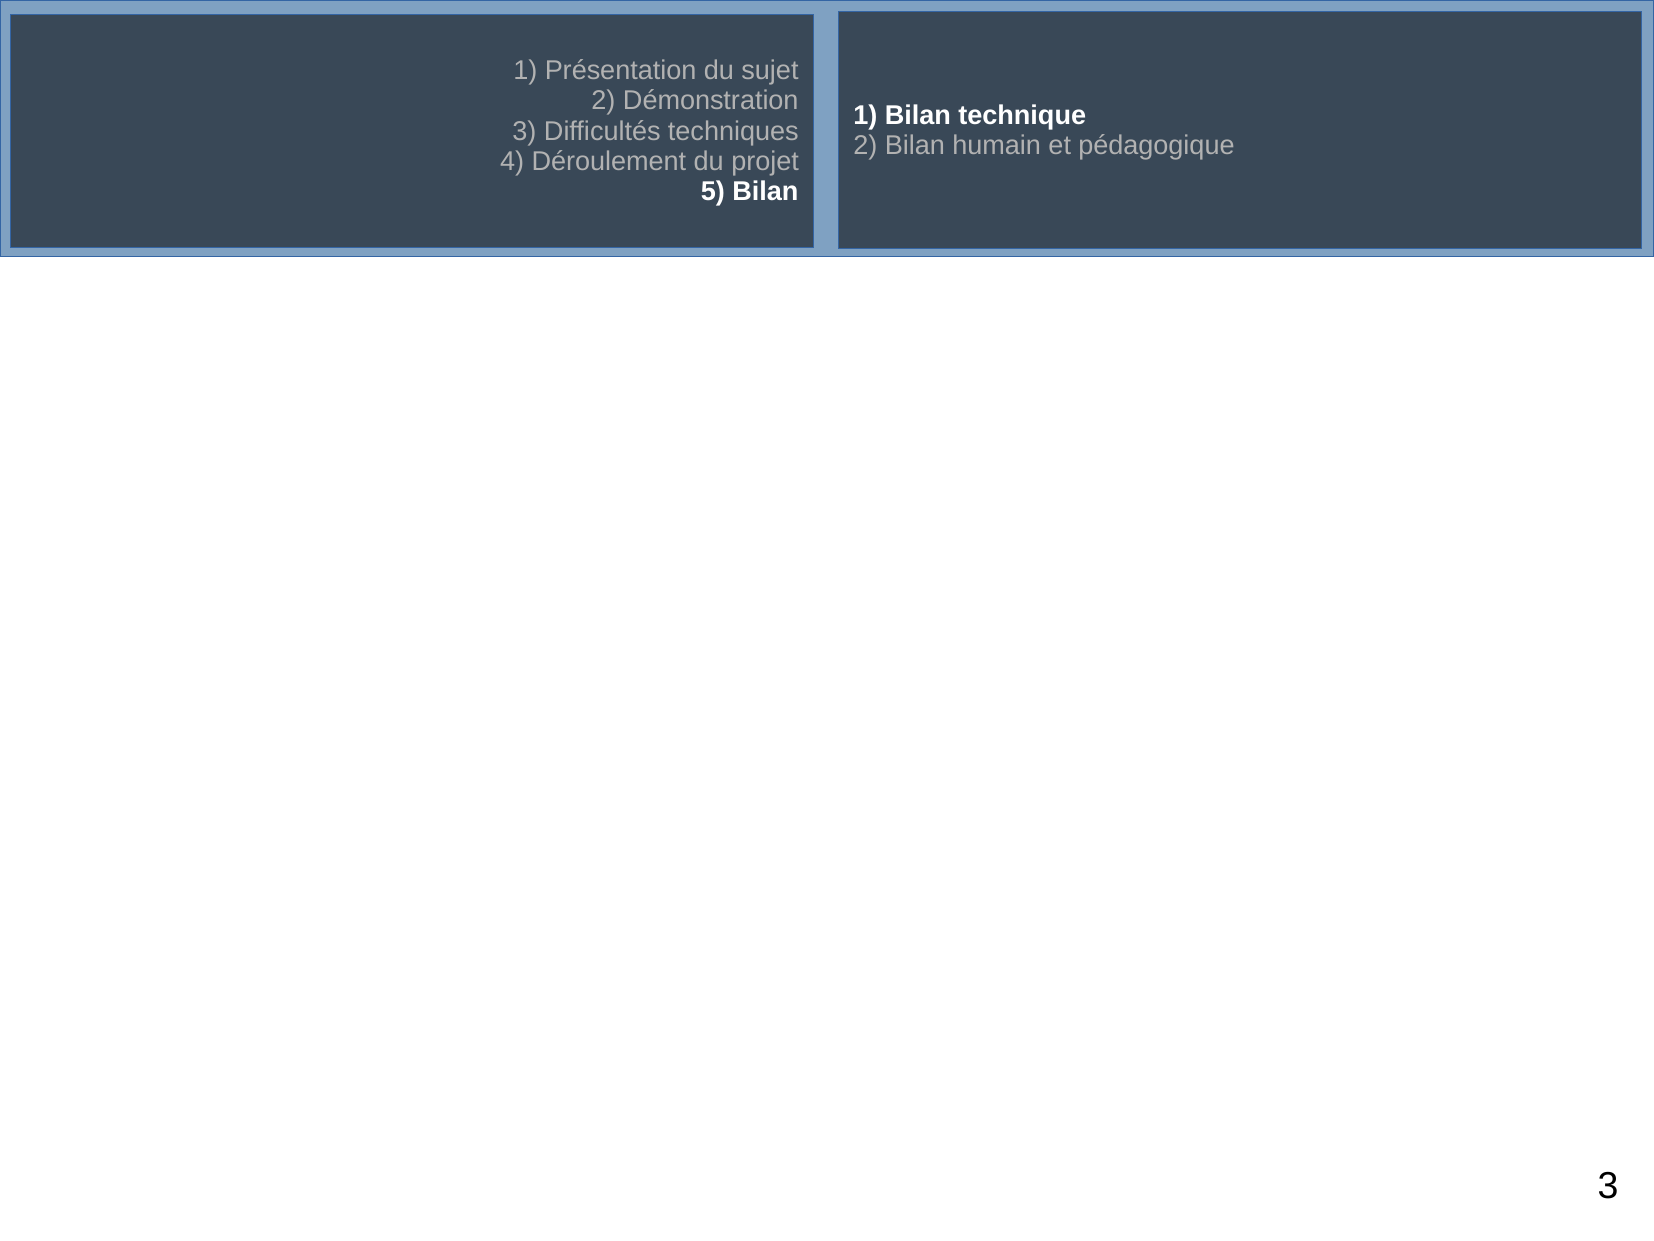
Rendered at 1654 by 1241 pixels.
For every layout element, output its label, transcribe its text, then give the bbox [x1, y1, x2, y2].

text_box 1) Présentation du sujet 2) Démonstration 3) Difficultés techniques 4) Déroulement du projet 5) Bilan [10, 14, 814, 248]
text_box [0, 0, 1654, 257]
text_box 1) Bilan technique 2) Bilan humain et pédagogique [838, 11, 1642, 249]
text_box 3 [1582, 1157, 1642, 1215]
